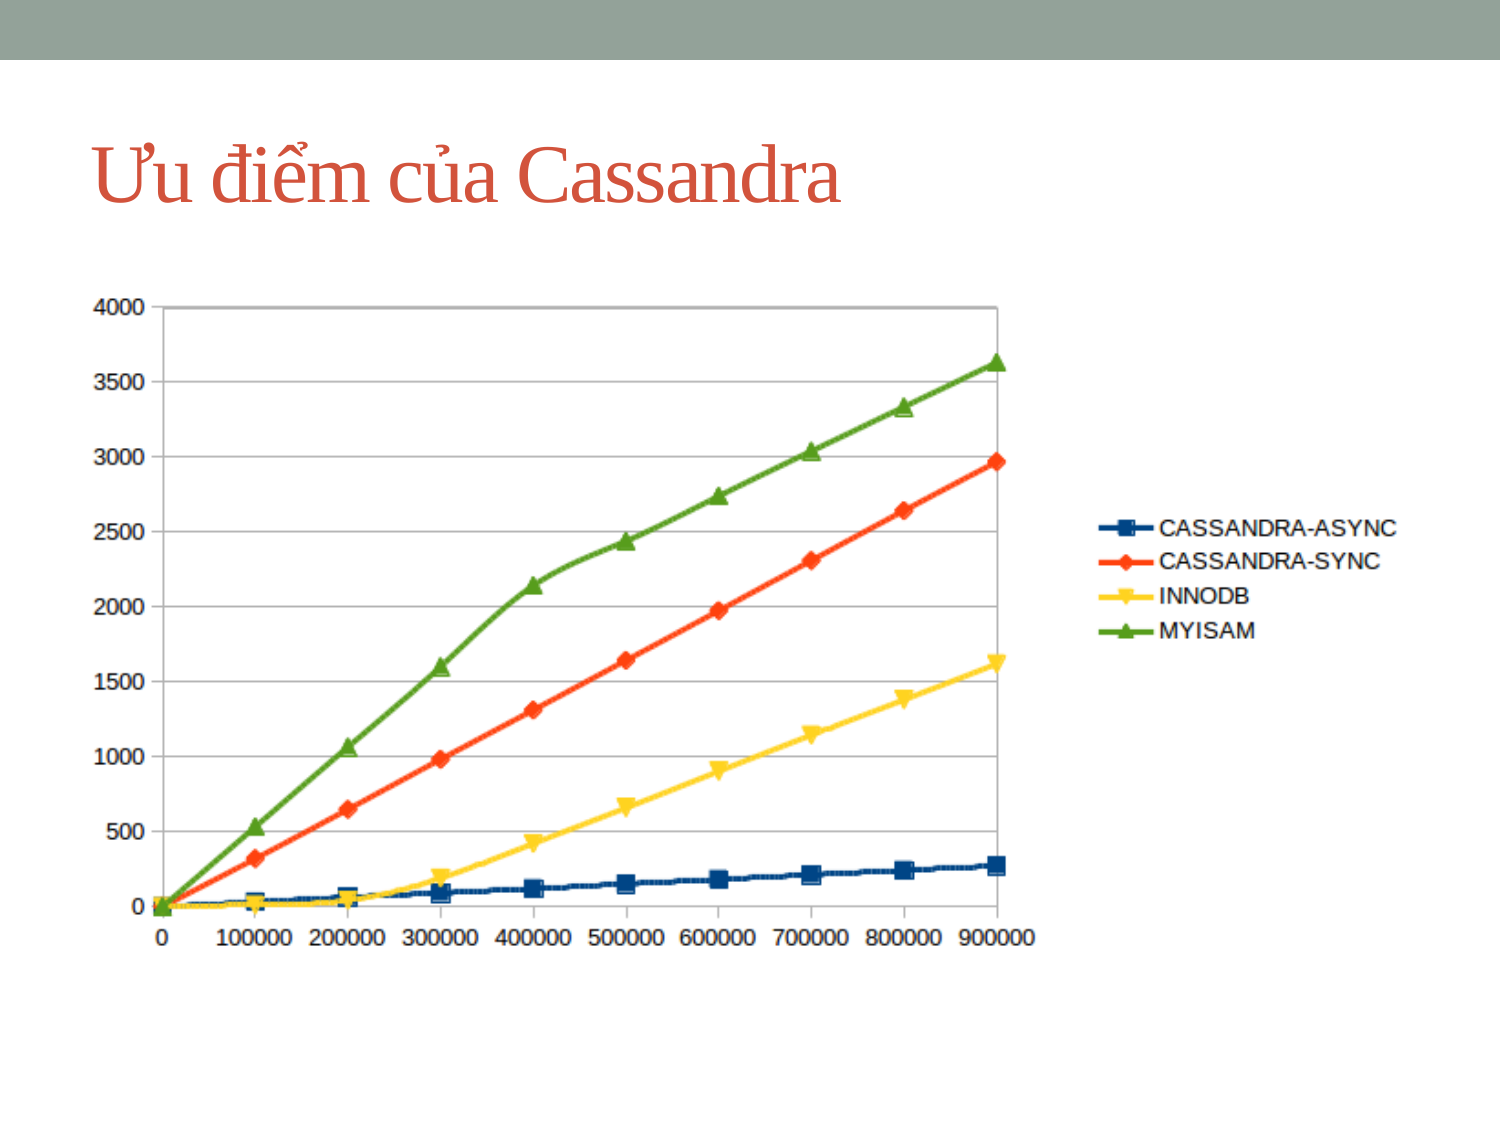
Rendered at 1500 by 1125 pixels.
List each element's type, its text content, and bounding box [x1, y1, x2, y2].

title Ưu điểm của Cassandra [75, 87, 1426, 251]
picture [37, 236, 1424, 988]
list MySQL: thời gian đọc trung bình ~300ms thời gian ghi trung bình ~350ms Cassandra: thời gian đọc trung bình 0.12ms thời gian ghi trung bình 15ms [75, 262, 1426, 1063]
